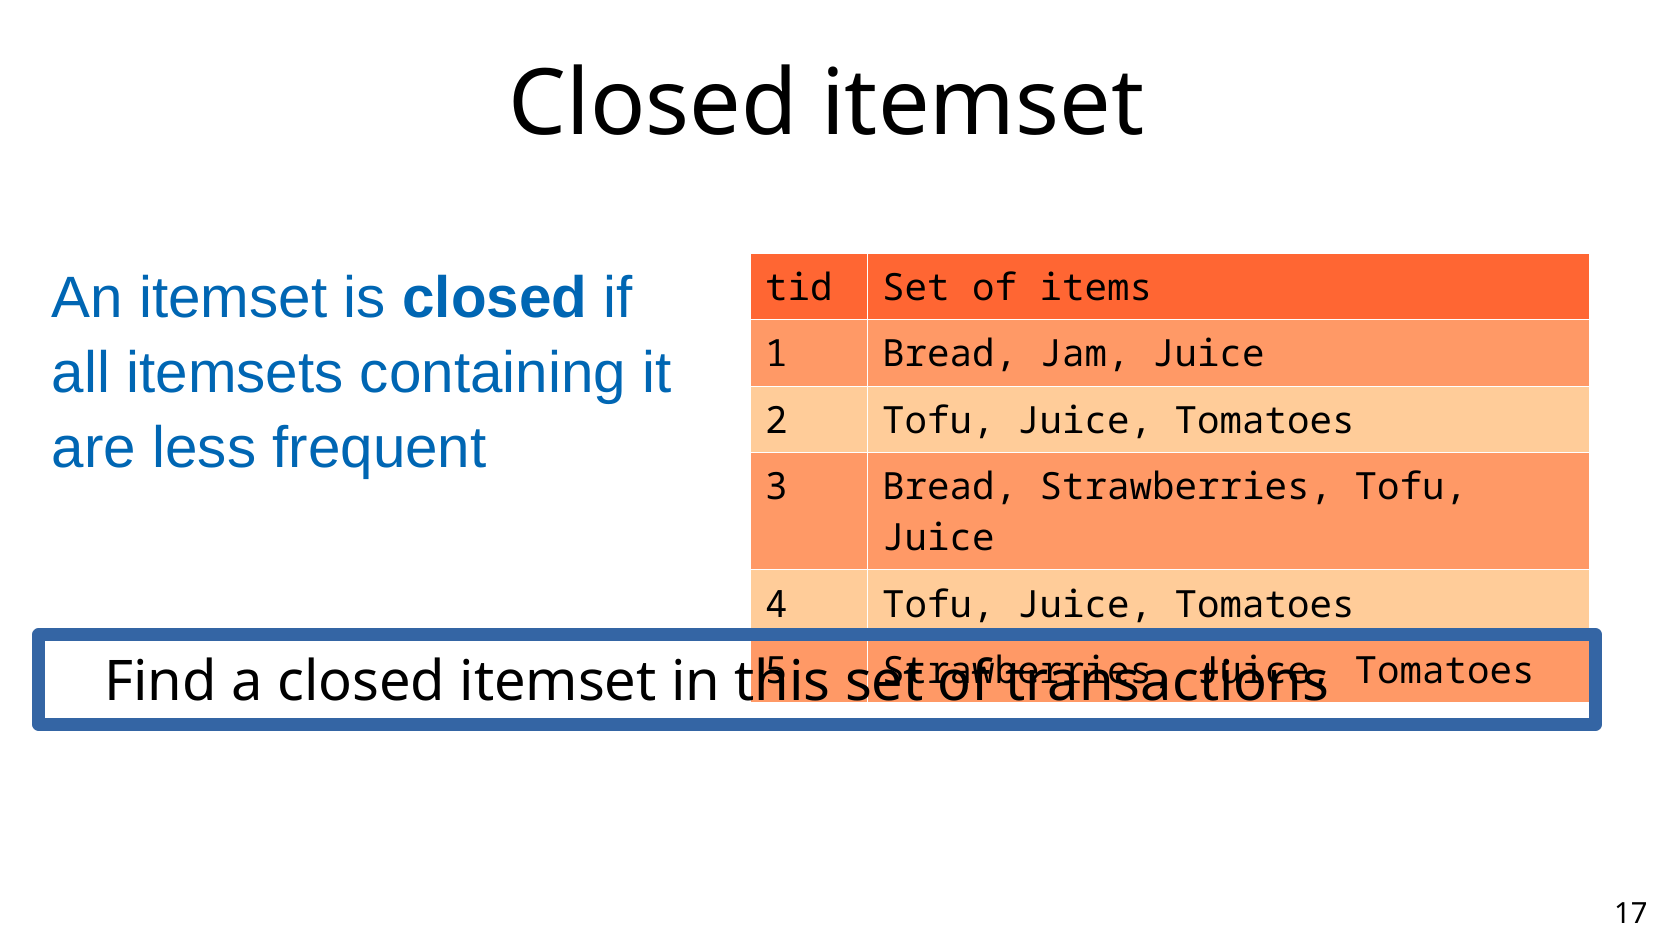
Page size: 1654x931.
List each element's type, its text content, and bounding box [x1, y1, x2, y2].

title Closed itemset [82, 37, 1571, 161]
text_box An itemset is closed if all itemsets containing it are less frequent [37, 247, 705, 585]
table_cell 2 [751, 387, 867, 452]
table_header Set of items [868, 254, 1589, 319]
table_cell 3 [751, 453, 867, 569]
table_cell Bread, Jam, Juice [868, 320, 1589, 386]
list Find a closed itemset in this set of transactions [38, 634, 1596, 725]
table_cell 1 [751, 320, 867, 386]
table_cell Bread, Strawberries, Tofu, Juice [868, 453, 1589, 569]
table_header tid [751, 254, 867, 319]
table_cell 4 [751, 570, 867, 628]
table_cell Tofu, Juice, Tomatoes [868, 387, 1589, 452]
table_cell Tofu, Juice, Tomatoes [868, 570, 1589, 628]
